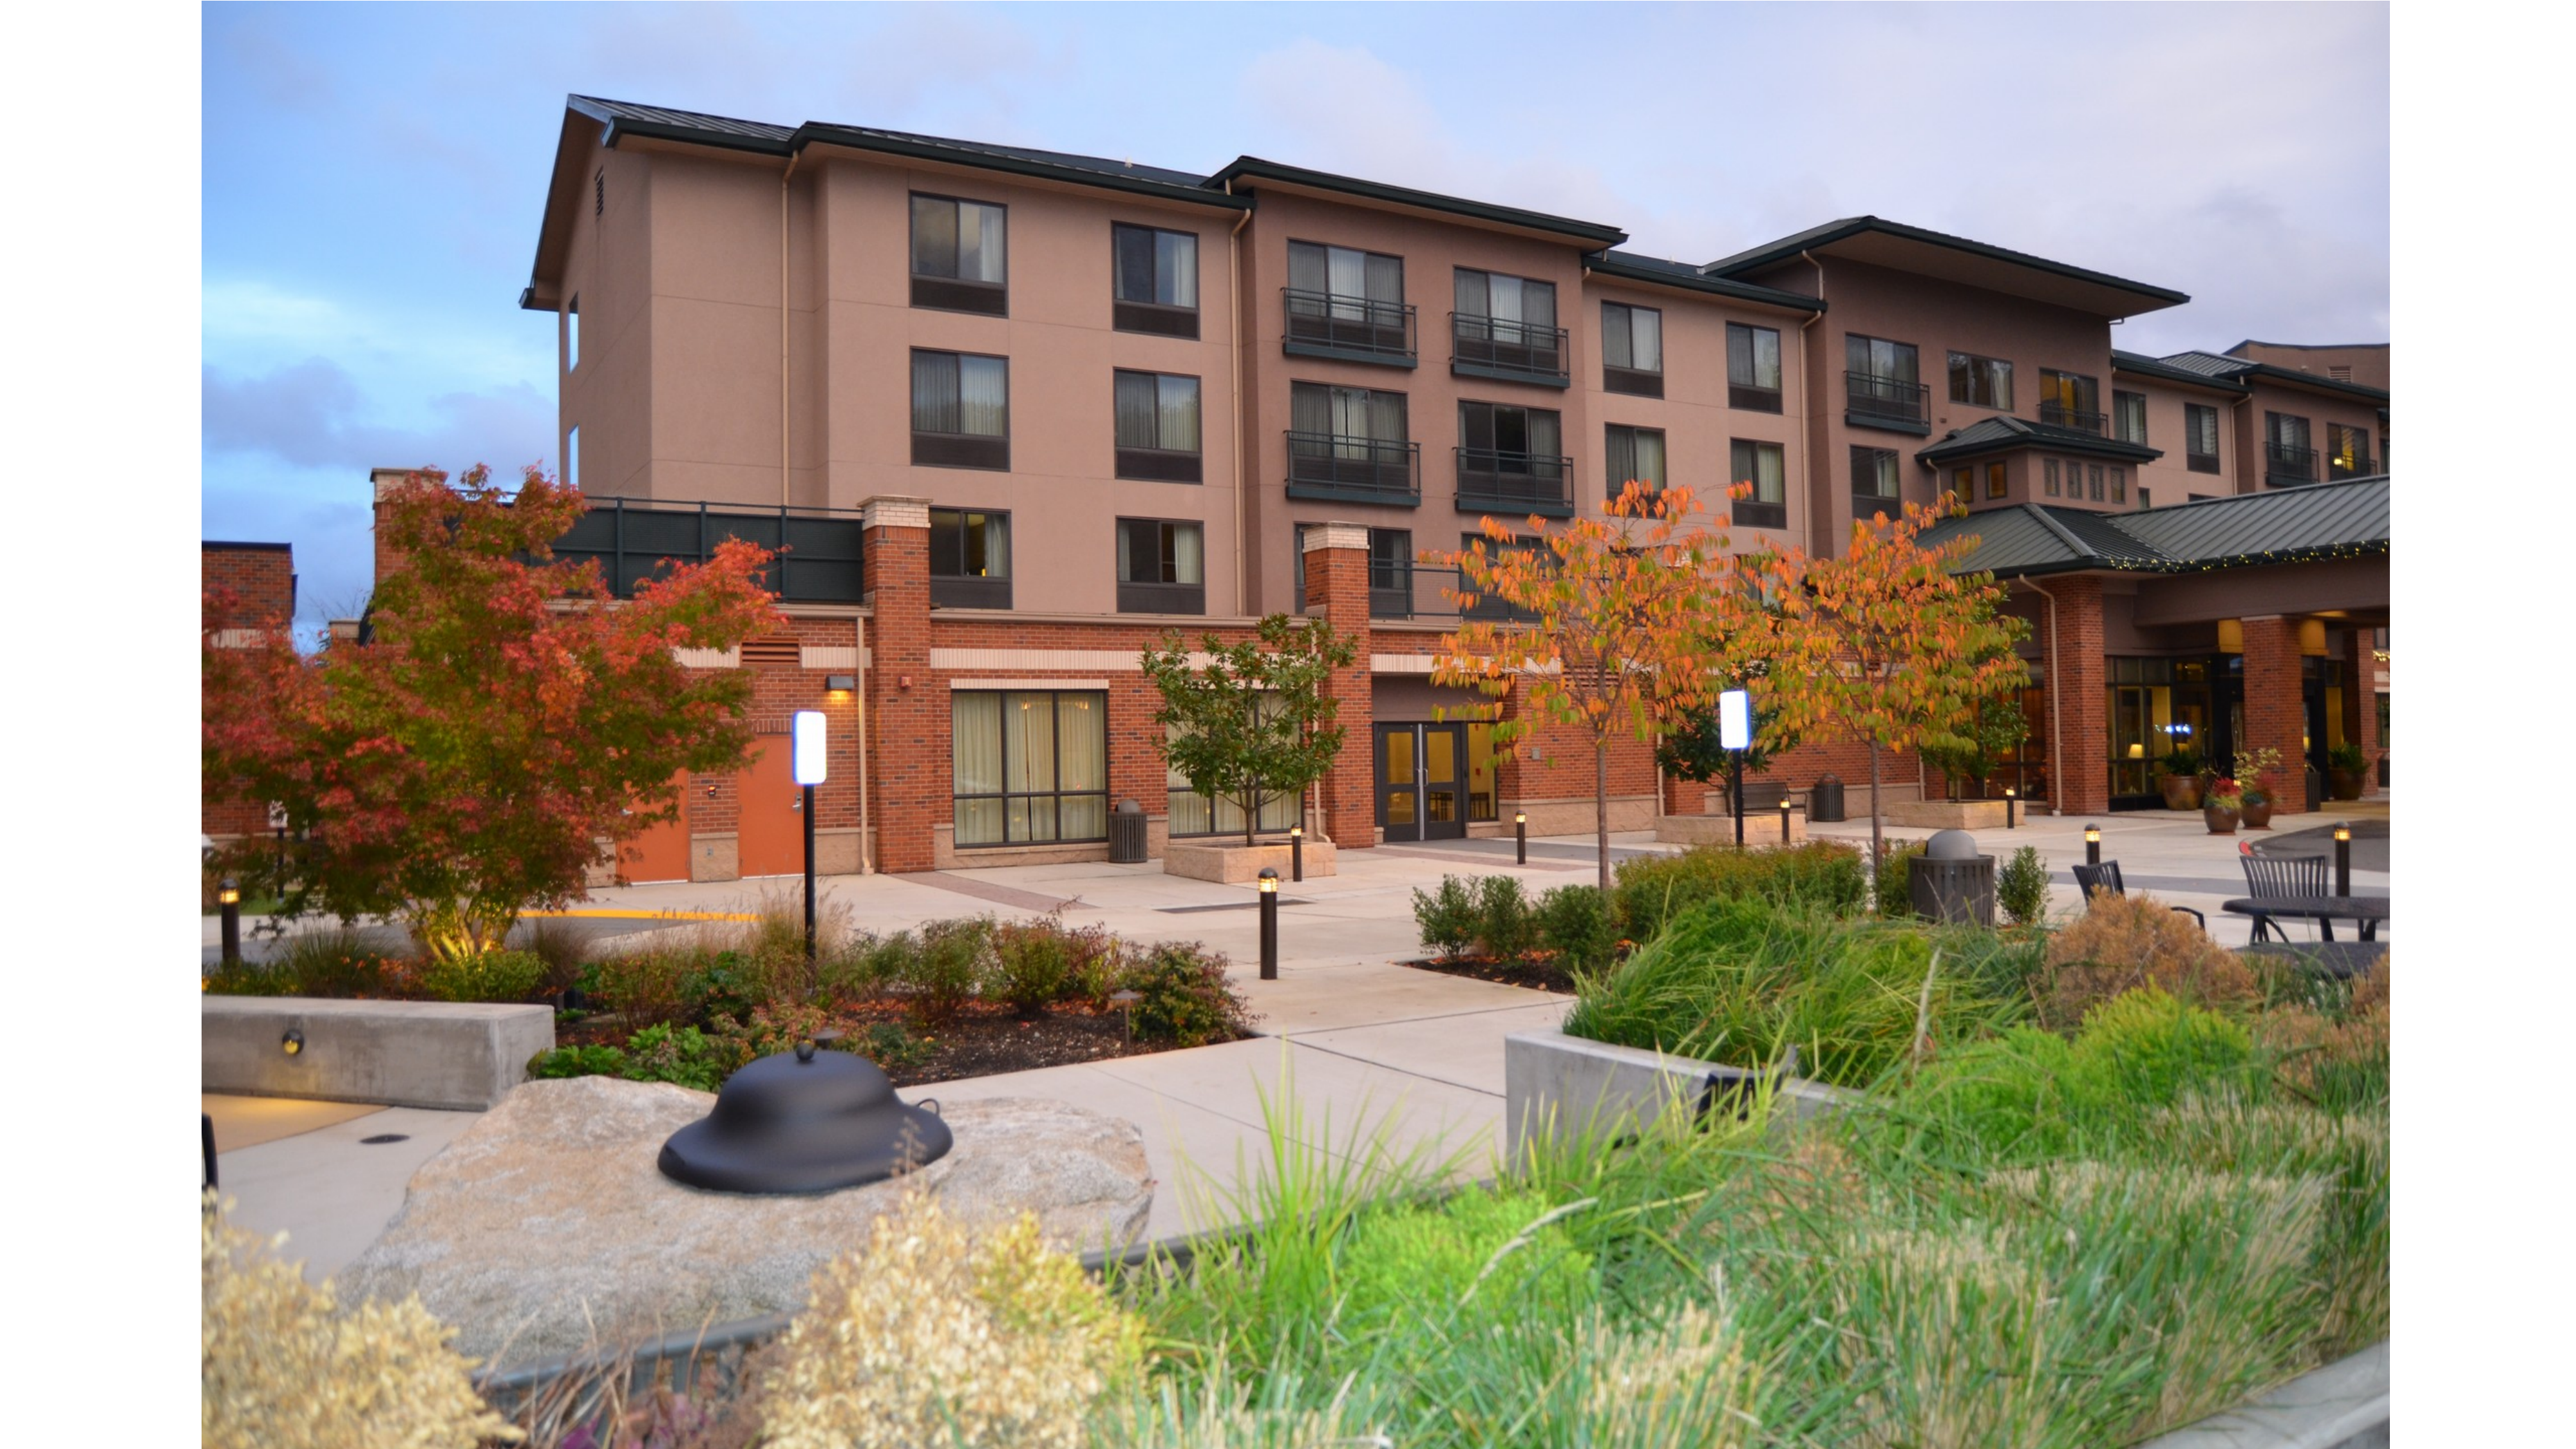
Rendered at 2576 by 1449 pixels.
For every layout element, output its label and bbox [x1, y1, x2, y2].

picture [202, 1, 2390, 1449]
